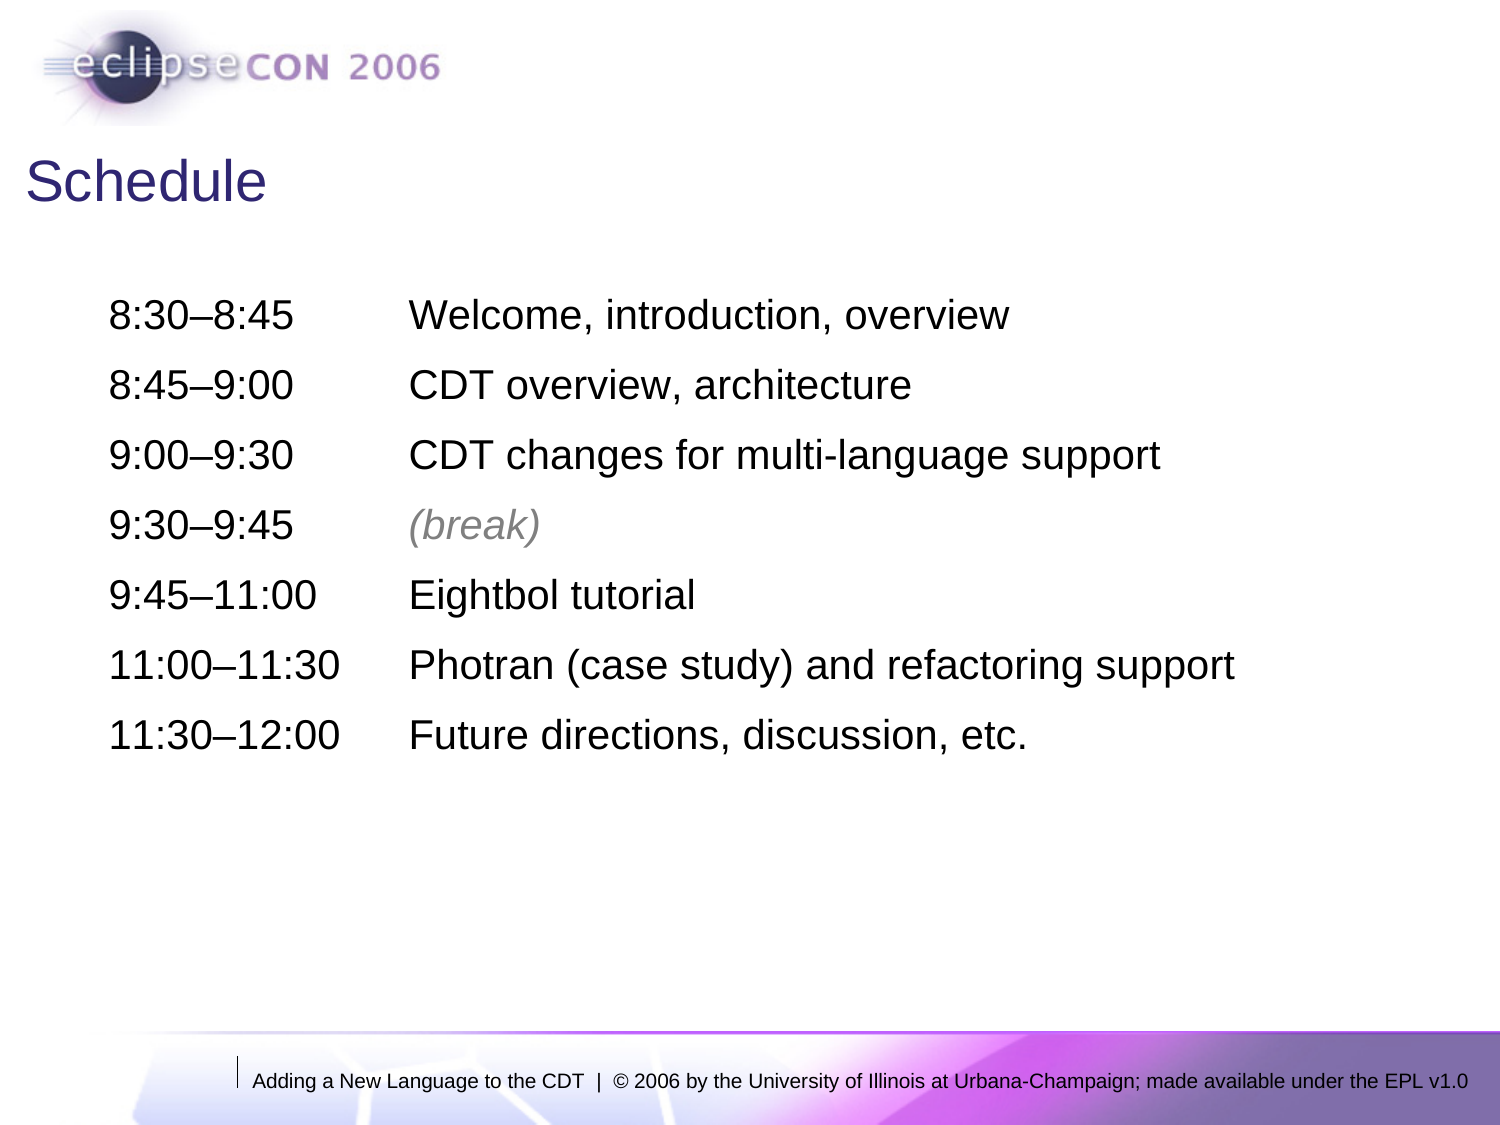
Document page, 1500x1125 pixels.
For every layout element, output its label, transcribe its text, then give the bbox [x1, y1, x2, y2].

title Schedule [25, 142, 1378, 225]
picture [0, 1031, 1500, 1125]
picture [31, 10, 1040, 126]
list 8:30–8:45 Welcome, introduction, overview 8:45–9:00 CDT overview, architecture 9:00–9:30 CDT changes for multi-language support 9:30–9:45 (break) 9:45–11:00 Eightbol tutorial 11:00–11:30 Photran (case study) and refactoring support 11:30–12:00 Future directions, discussion, etc. [108, 291, 1378, 932]
